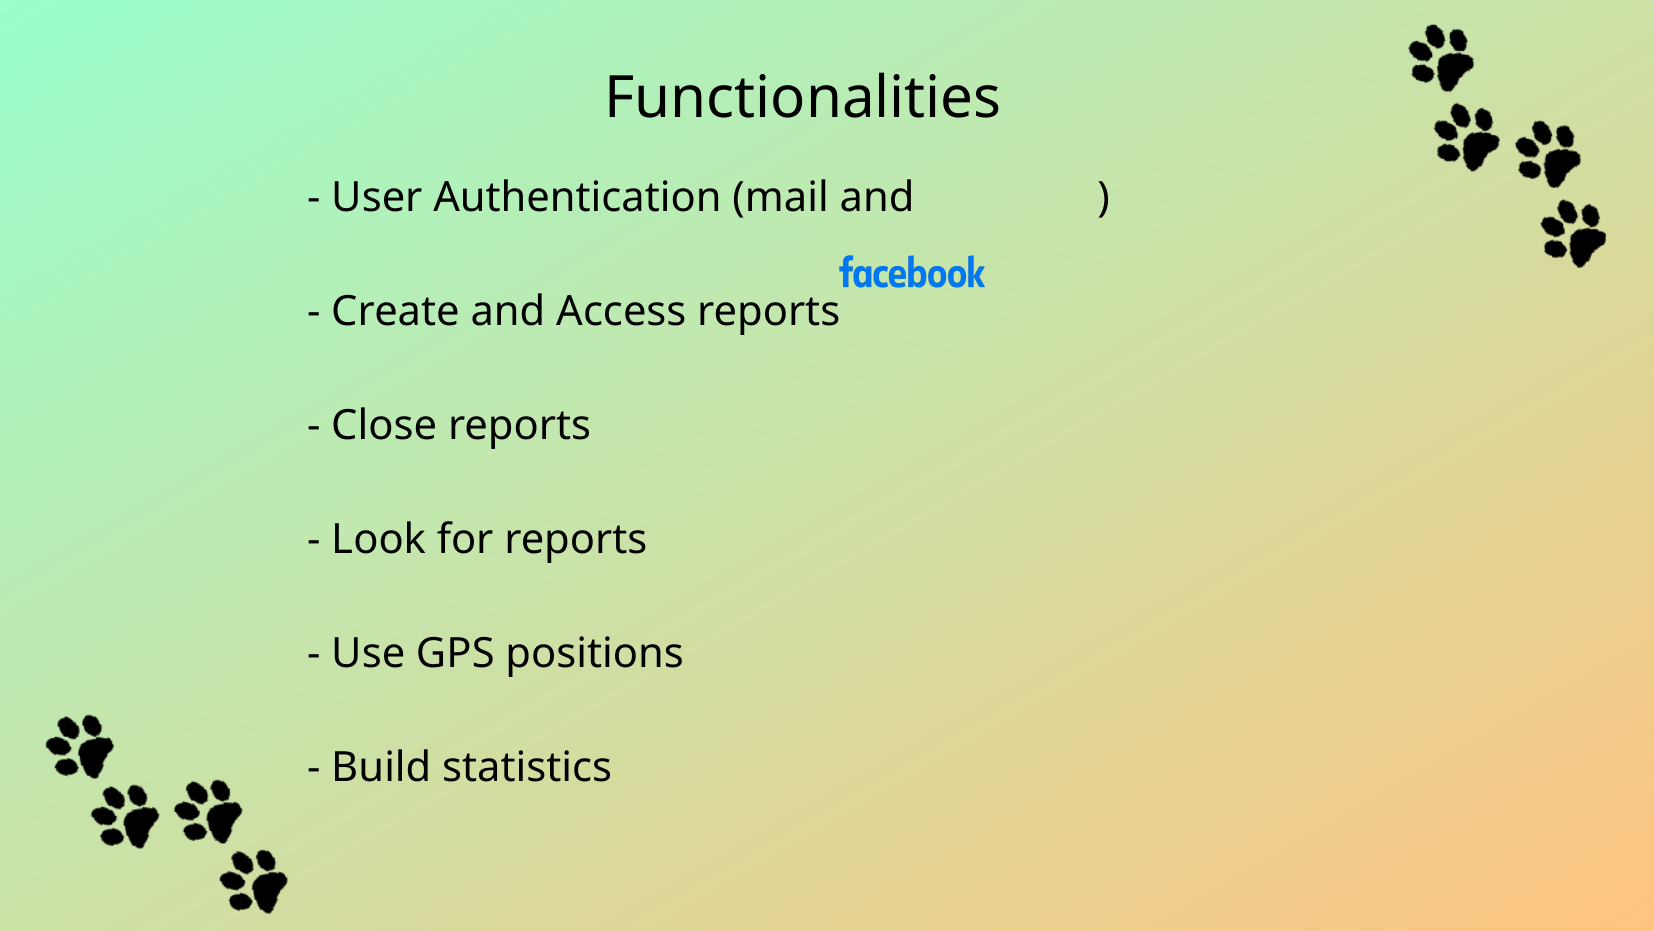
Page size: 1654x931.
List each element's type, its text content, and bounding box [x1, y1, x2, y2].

text_box - User Authentication (mail and ) - Create and Access reports - Close reports - Look for reports - Use GPS positions - Build statistics [307, 177, 1406, 840]
subtitle Functionalities [460, 11, 1146, 177]
picture [1330, 0, 1654, 363]
picture [838, 224, 986, 319]
picture [0, 613, 388, 931]
